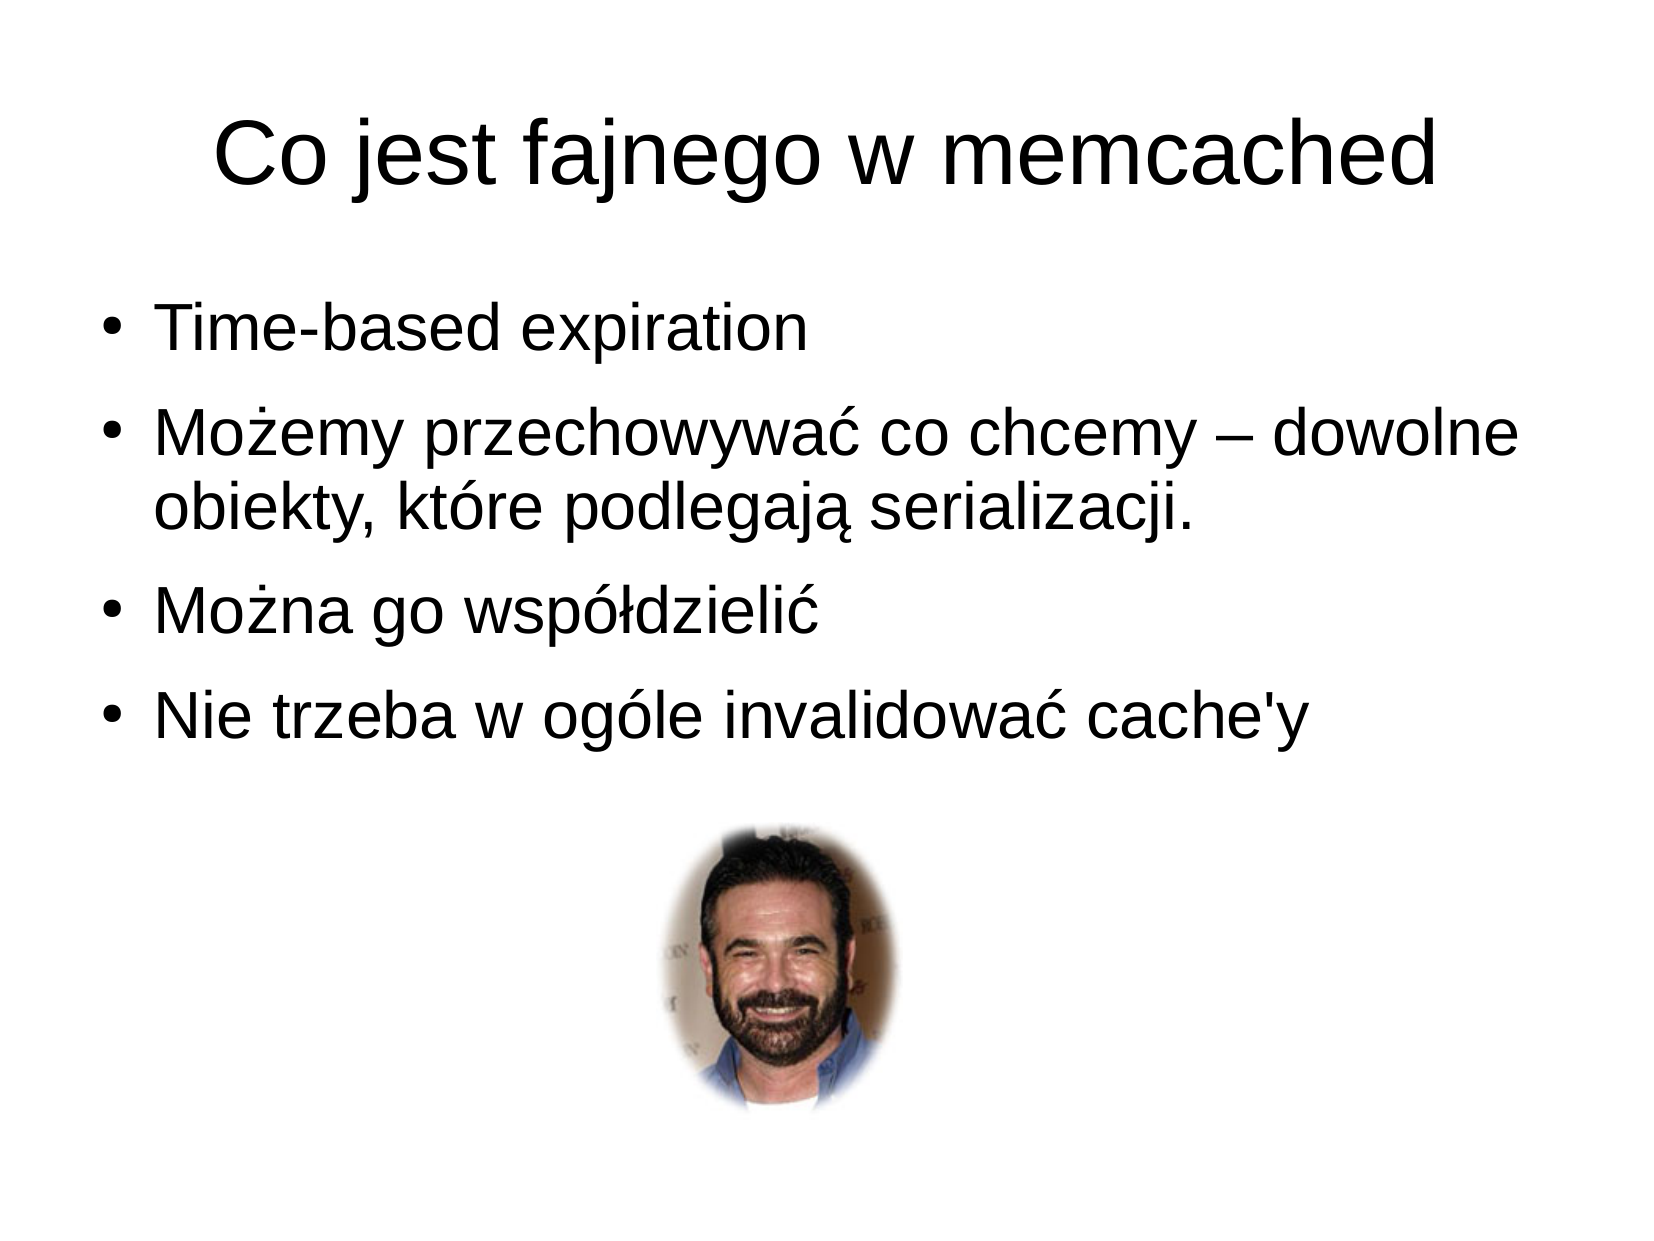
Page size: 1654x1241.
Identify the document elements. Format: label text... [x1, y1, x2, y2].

list Time-based expiration Możemy przechowywać co chcemy – dowolne obiekty, które podlegają serializacji. Można go współdzielić Nie trzeba w ogóle invalidować cache'y [82, 290, 1571, 1109]
picture [656, 822, 903, 1120]
title Co jest fajnego w memcached [82, 49, 1571, 257]
